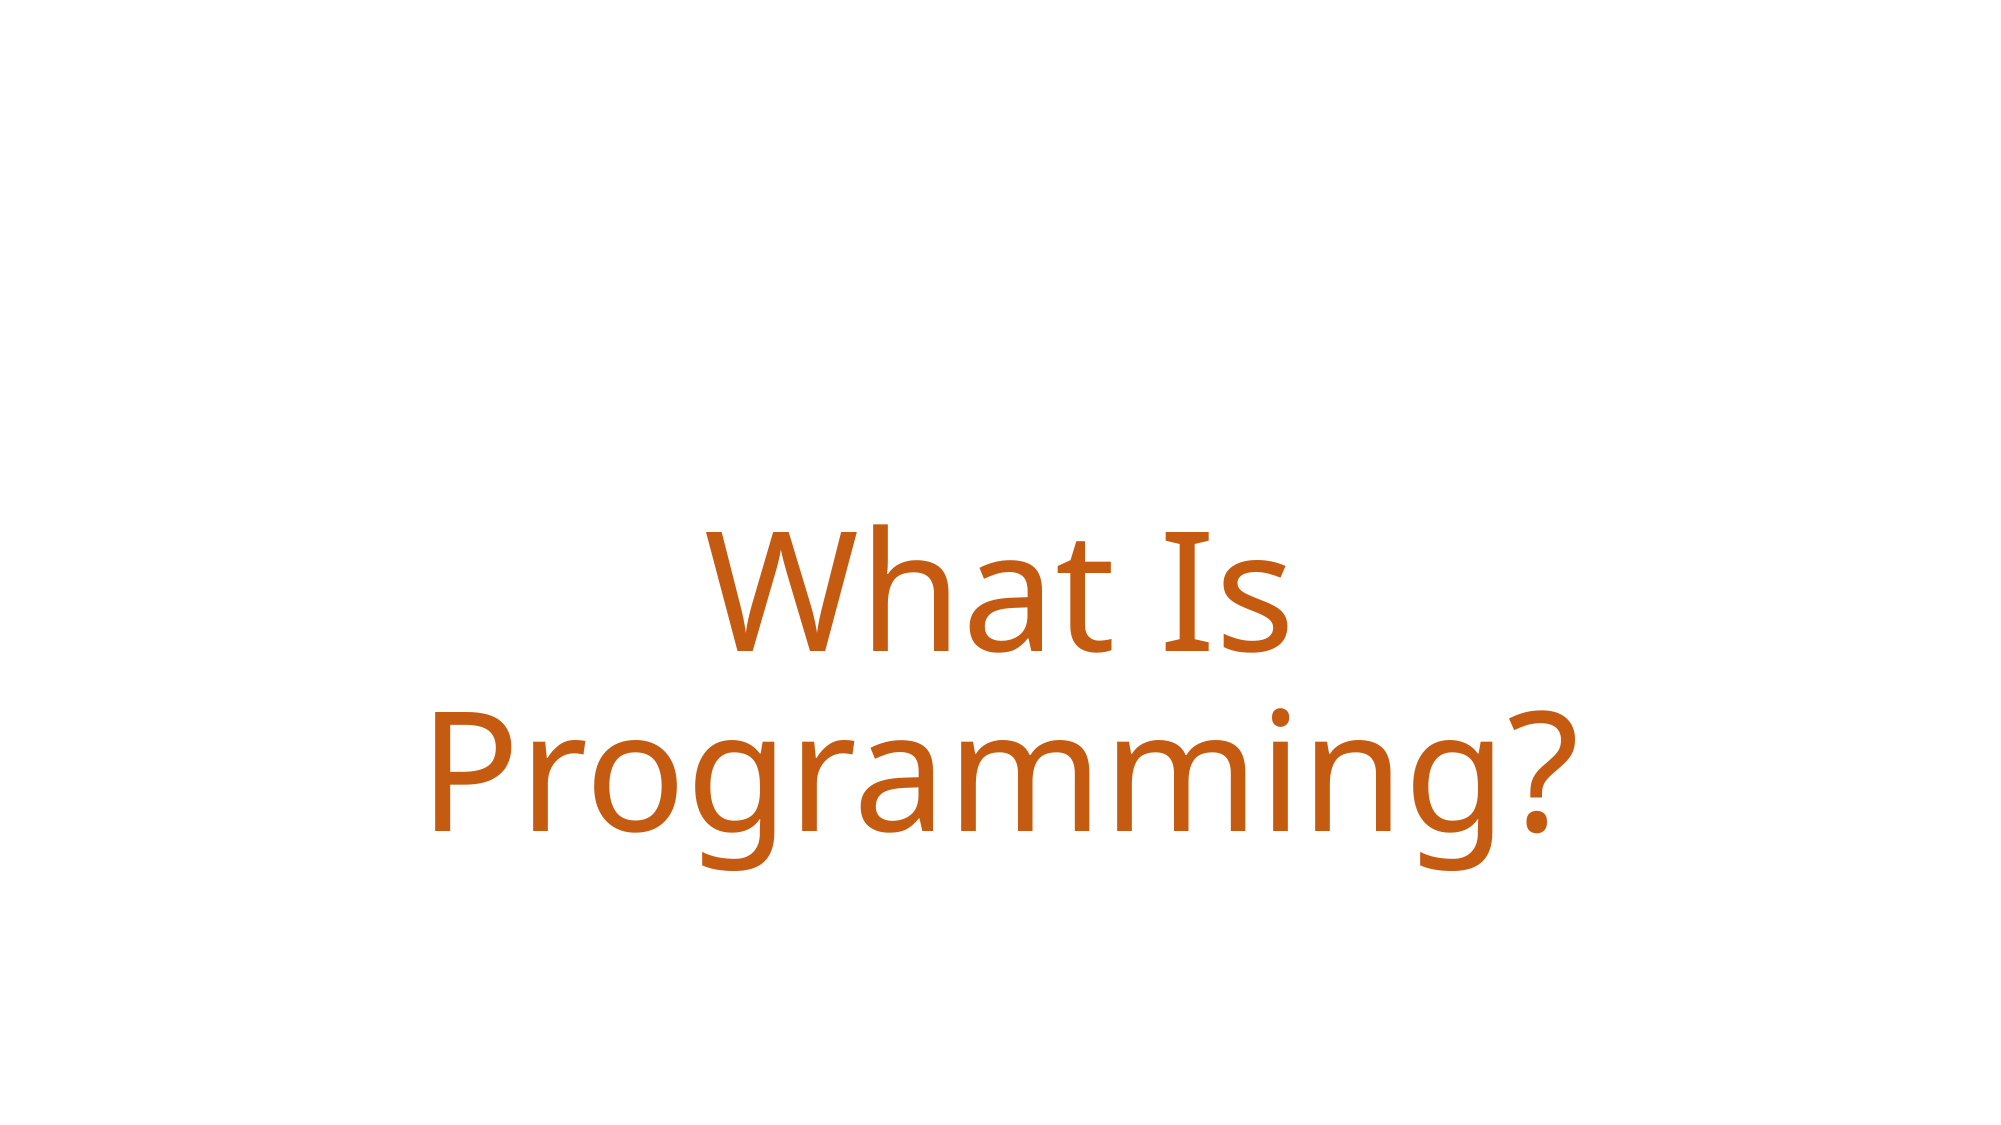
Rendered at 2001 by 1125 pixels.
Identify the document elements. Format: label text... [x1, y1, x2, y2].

list What Is Programming? [137, 299, 1863, 1014]
